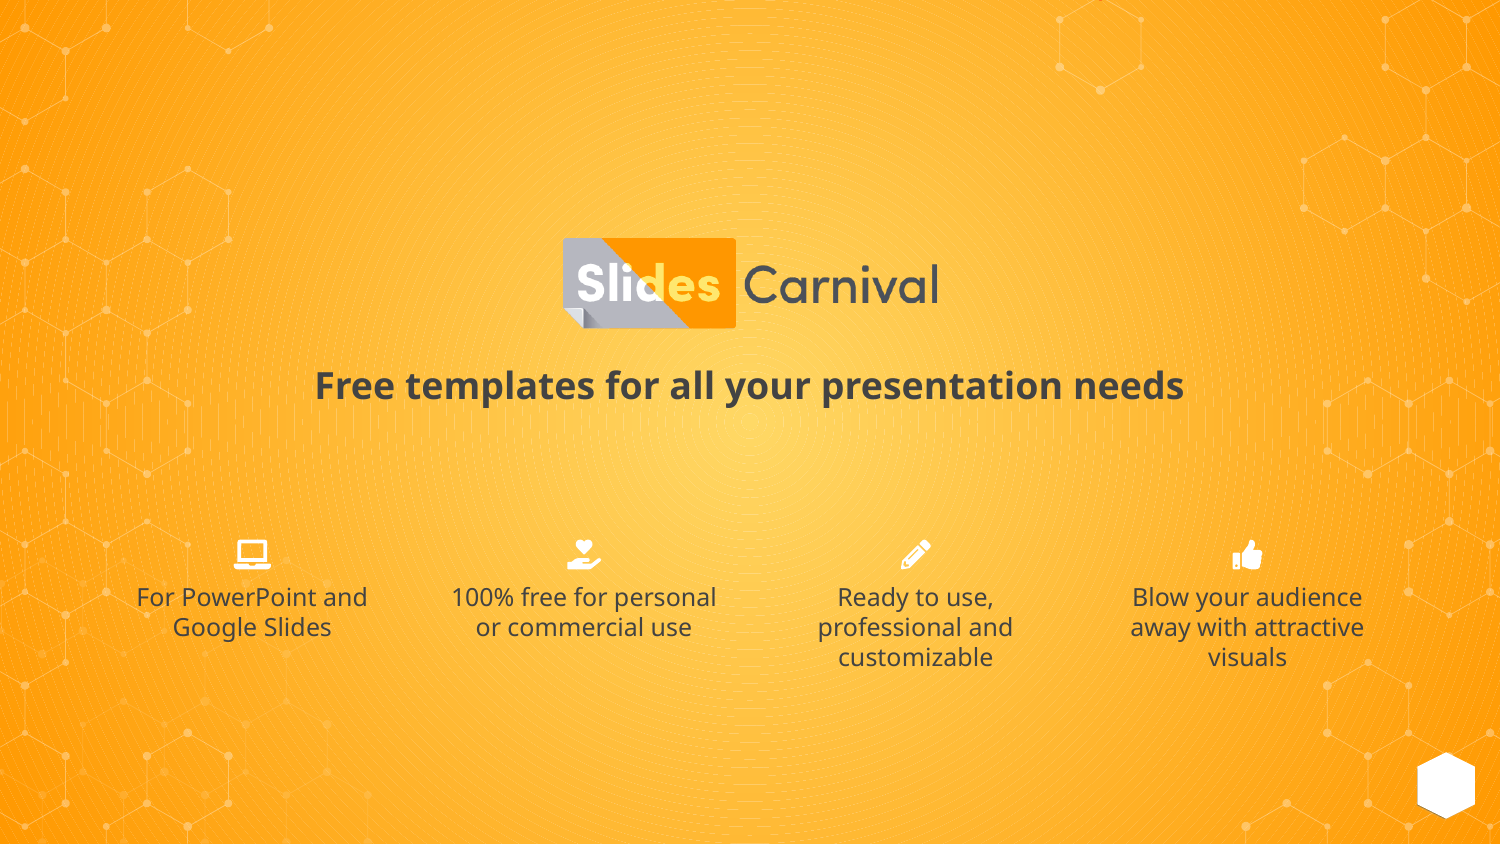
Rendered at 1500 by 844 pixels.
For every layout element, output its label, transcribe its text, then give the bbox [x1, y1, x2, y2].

text_box Free templates for all your presentation needs [181, 362, 460, 407]
text_box [575, 539, 593, 555]
text_box 100% free for personal or commercial use [445, 581, 724, 687]
text_box [237, 539, 268, 562]
text_box Blow your audience away with attractive visuals [1108, 581, 1387, 687]
text_box [233, 563, 271, 570]
text_box [567, 558, 601, 570]
picture [562, 237, 938, 329]
text_box [901, 539, 931, 570]
text_box [1232, 539, 1263, 570]
text_box Ready to use, professional and customizable [776, 581, 1055, 687]
text_box For PowerPoint and Google Slides [113, 581, 392, 687]
text_box Free templates for all your presentation needs [566, 362, 934, 407]
text_box Free templates for all your presentation needs [1040, 362, 1319, 407]
